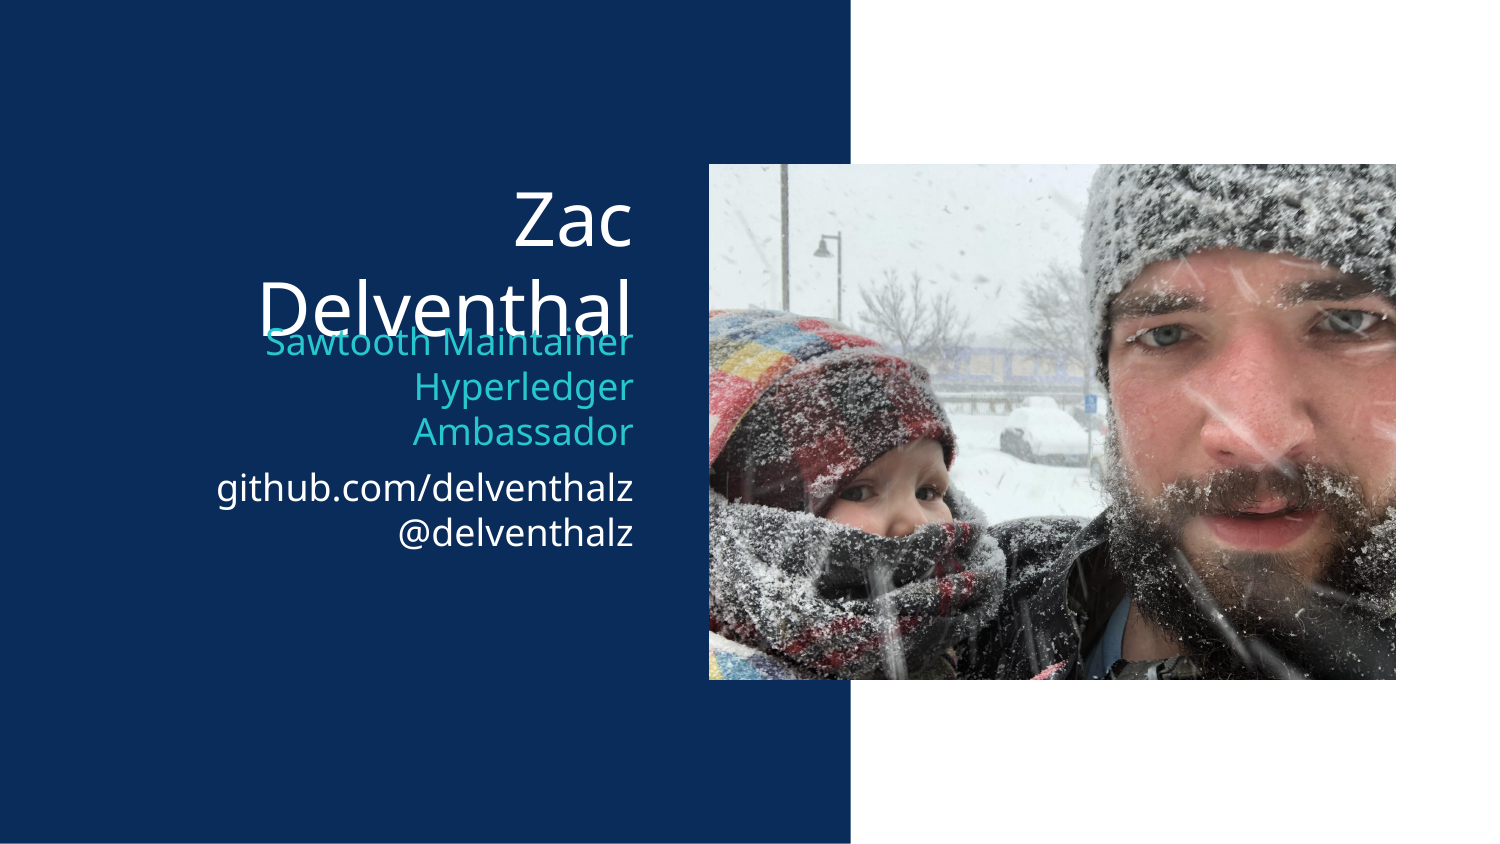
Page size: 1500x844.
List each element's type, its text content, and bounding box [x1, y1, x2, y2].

text_box Sawtooth Maintainer Hyperledger Ambassador [174, 310, 650, 411]
text_box [0, 0, 851, 844]
picture [709, 164, 1396, 680]
text_box Zac Delventhal [104, 164, 650, 265]
text_box github.com/delventhalz @delventhalz [104, 456, 650, 557]
